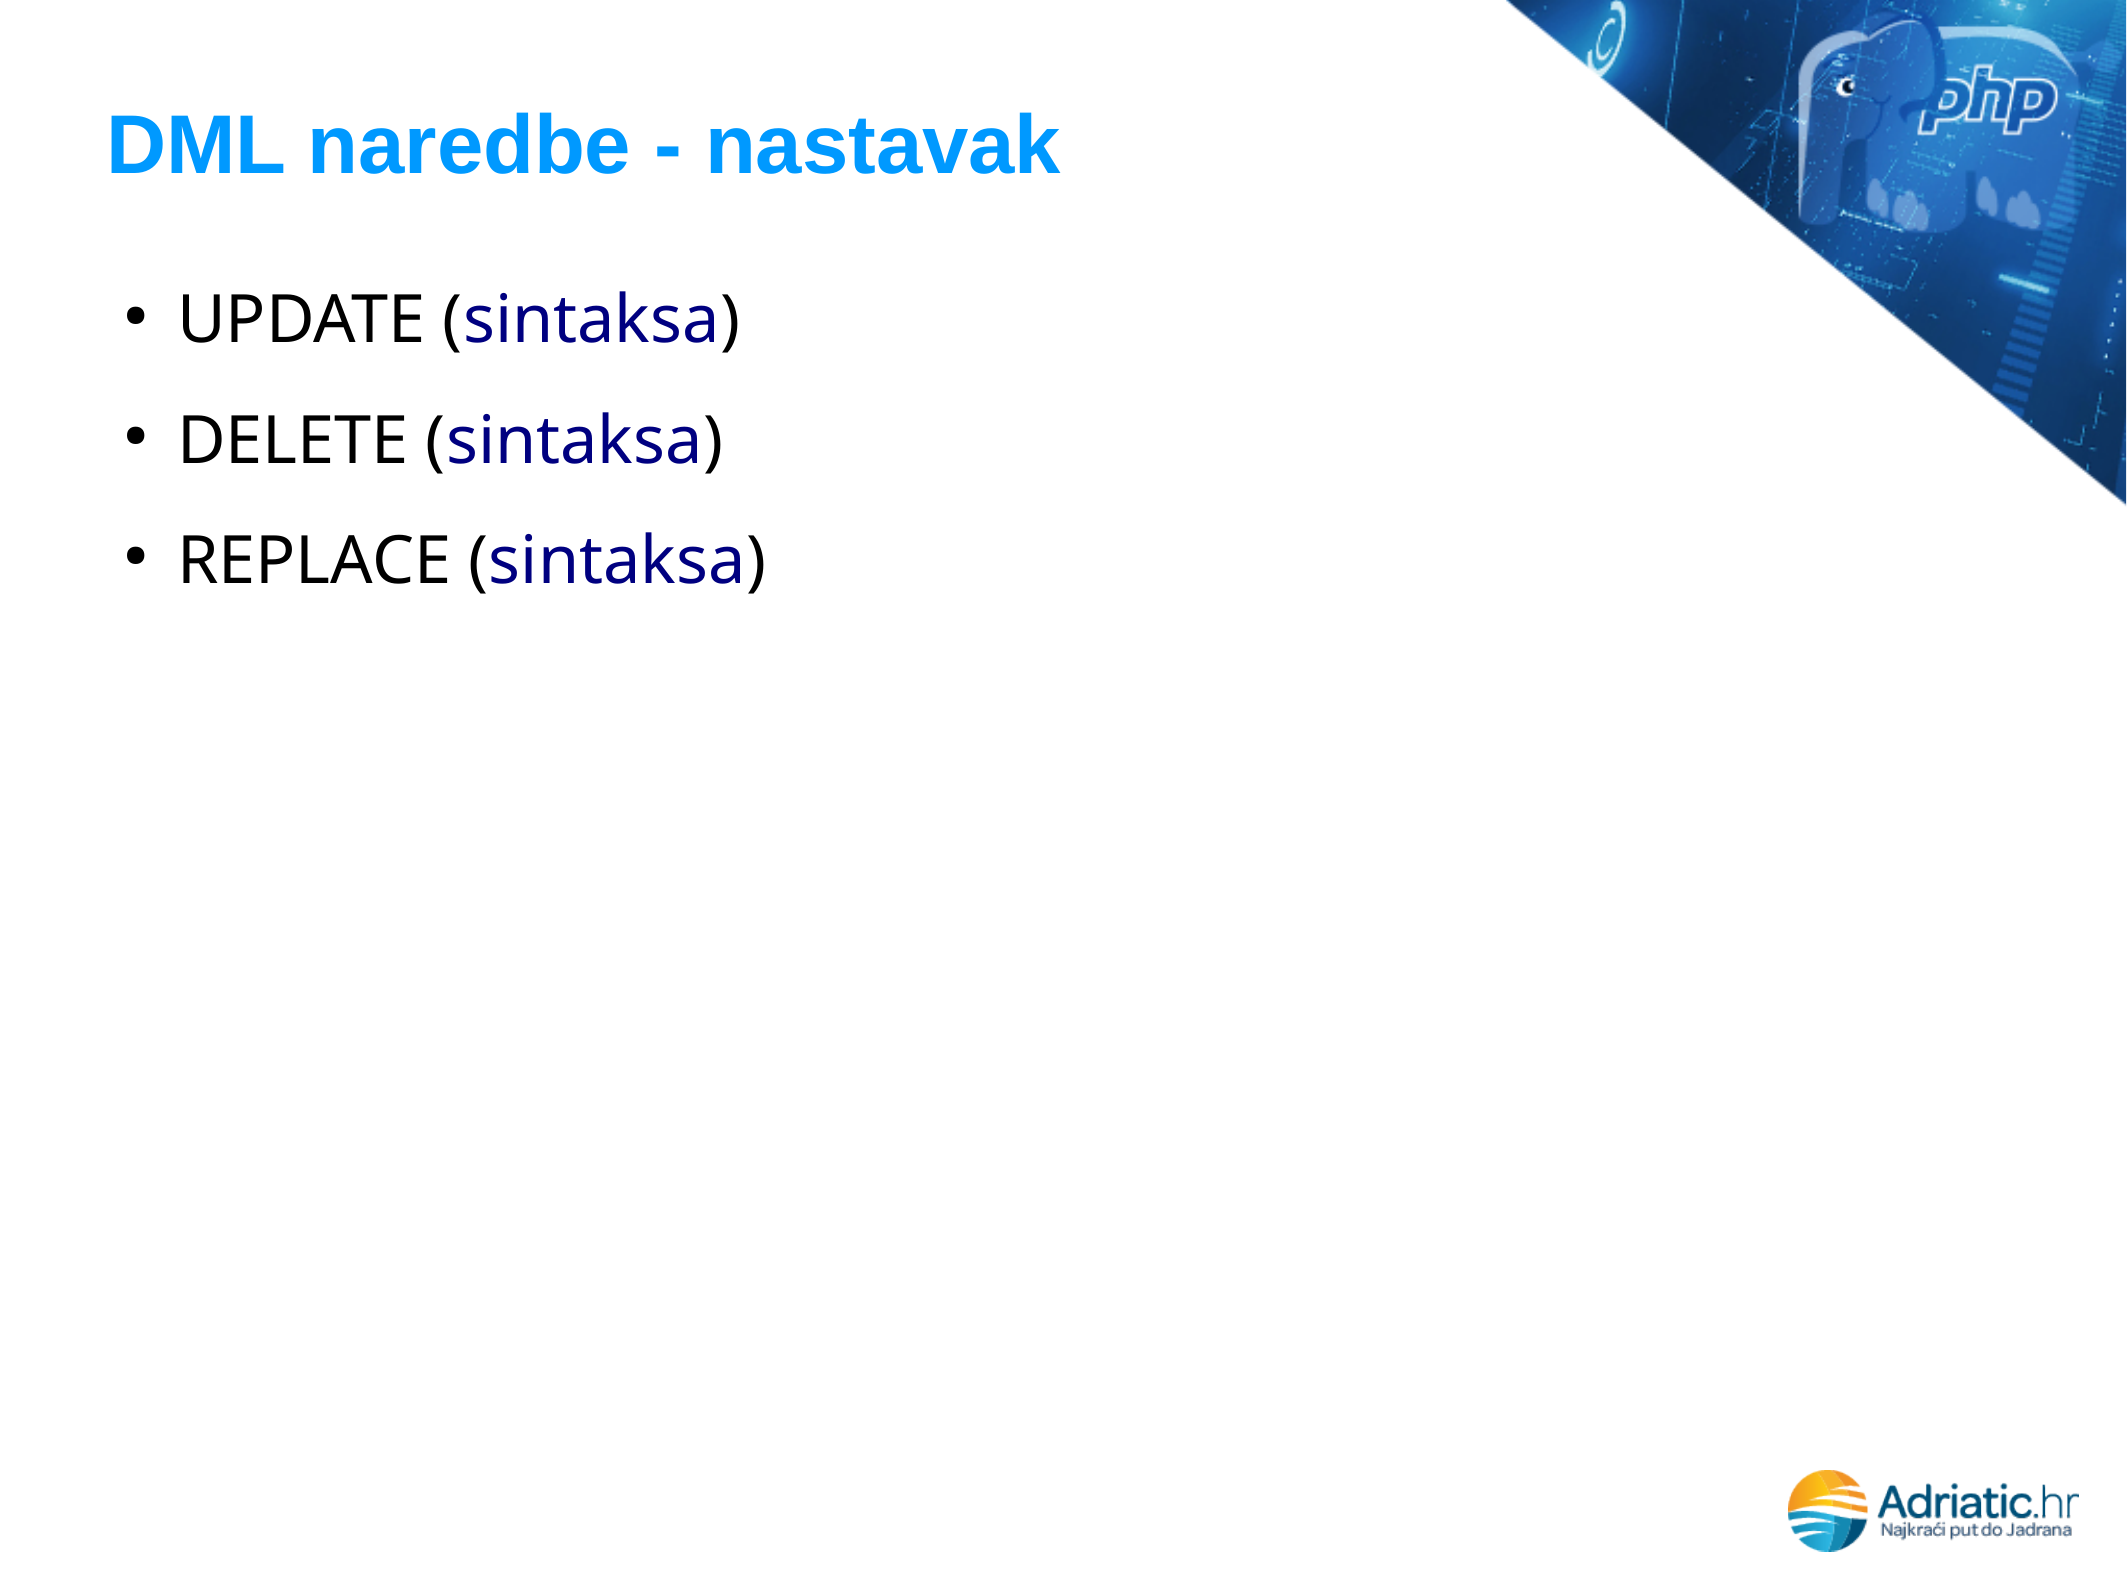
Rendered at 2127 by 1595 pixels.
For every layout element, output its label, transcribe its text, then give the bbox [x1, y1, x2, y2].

title DML naredbe - nastavak [106, 70, 1630, 219]
picture [1505, 0, 2127, 625]
picture [1788, 1470, 2079, 1552]
list UPDATE (sintaksa) DELETE (sintaksa) REPLACE (sintaksa) [106, 271, 2020, 1453]
